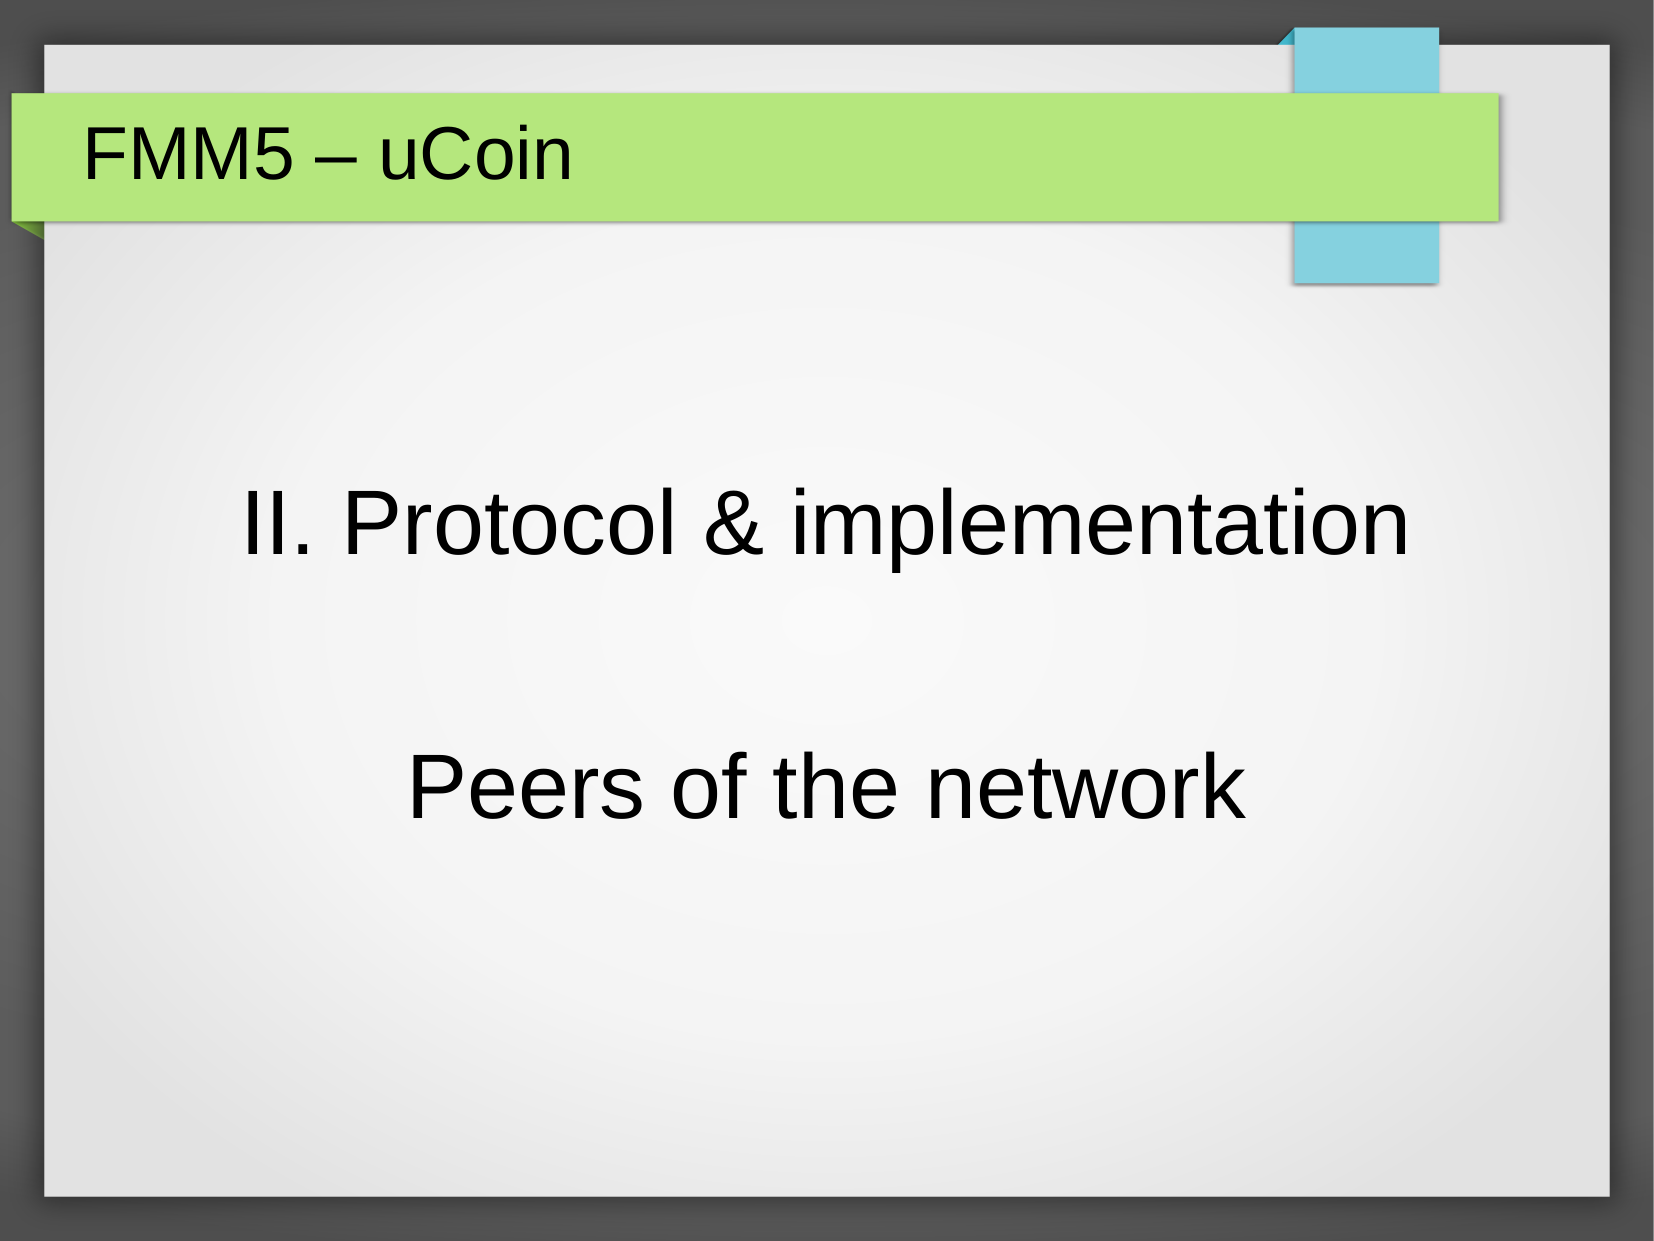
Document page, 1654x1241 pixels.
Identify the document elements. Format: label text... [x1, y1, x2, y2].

title FMM5 – uCoin [82, 94, 1264, 213]
picture [0, 0, 1654, 1241]
list II. Protocol & implementation Peers of the network [82, 295, 1571, 1015]
